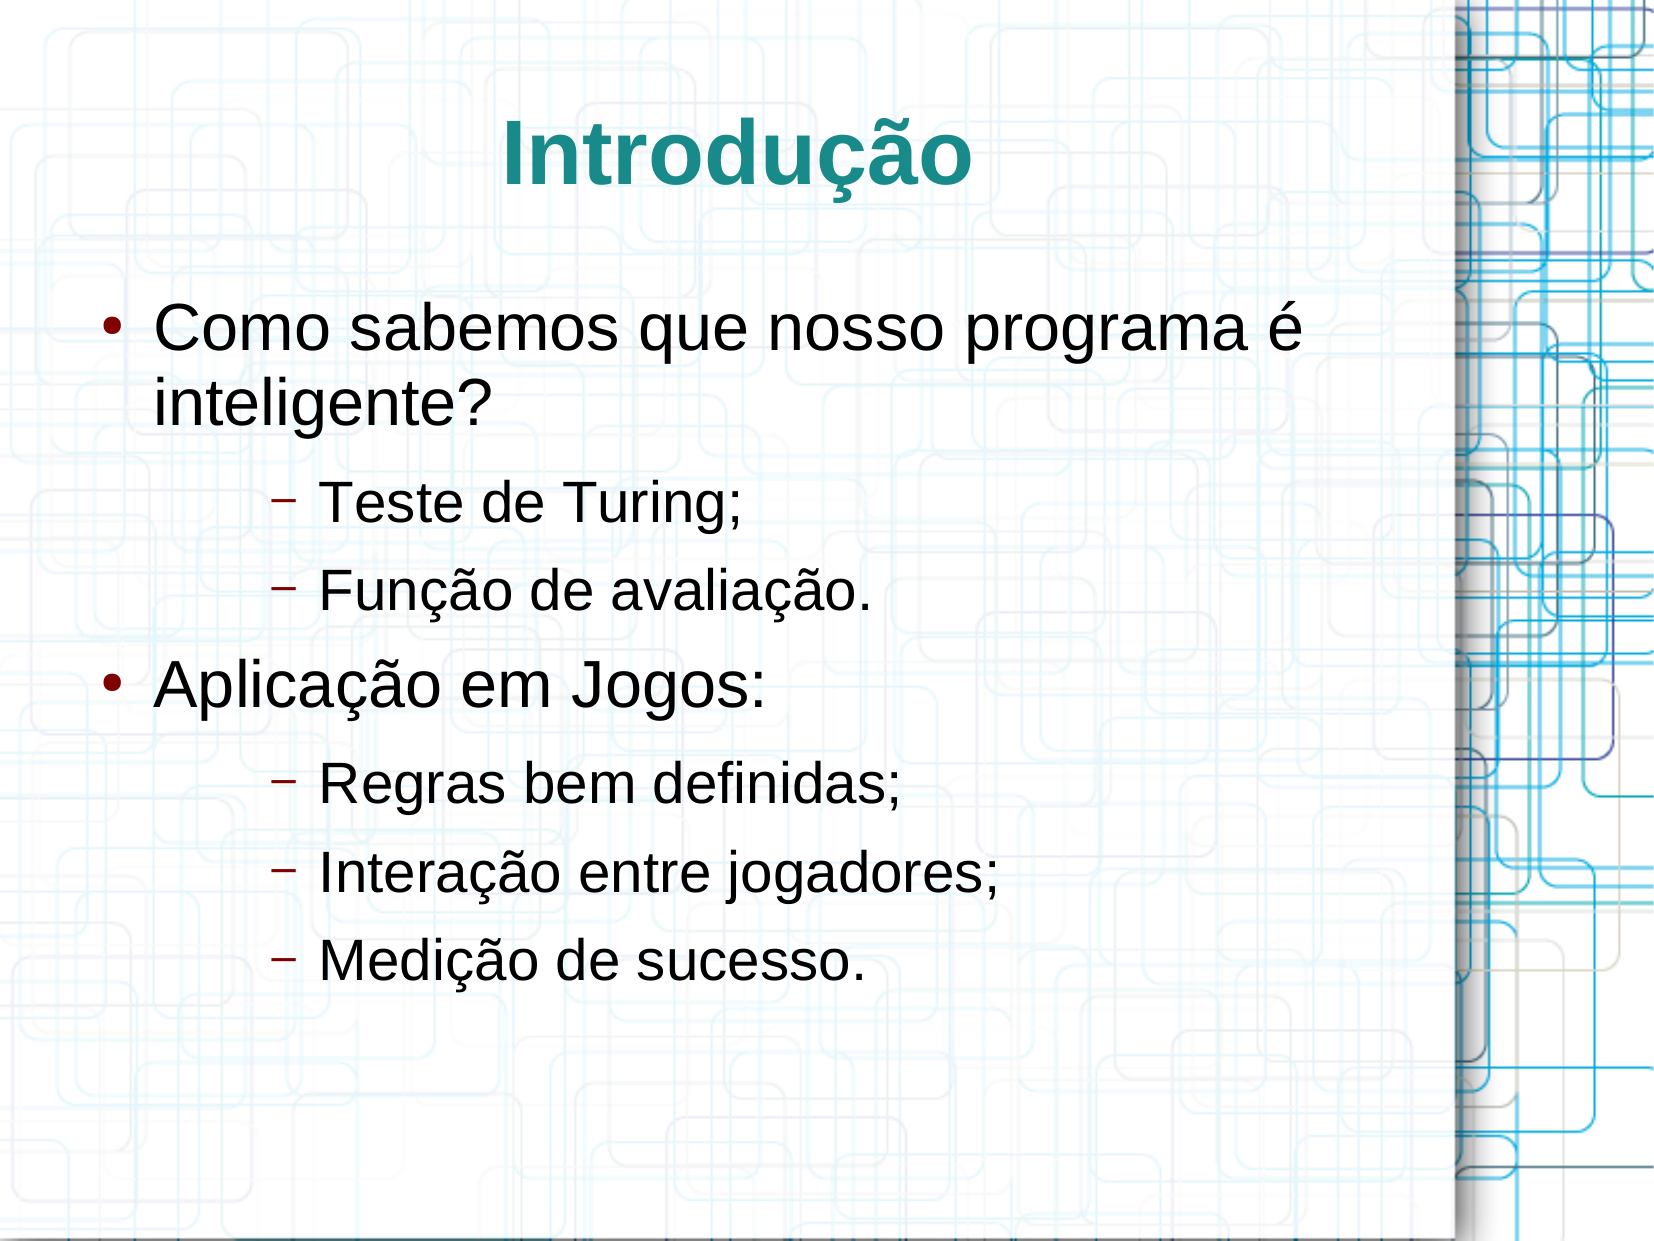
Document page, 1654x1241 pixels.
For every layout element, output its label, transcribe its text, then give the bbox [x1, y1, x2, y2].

title Introdução [59, 49, 1418, 257]
list Como sabemos que nosso programa é inteligente? Teste de Turing; Função de avaliação. Aplicação em Jogos: Regras bem definidas; Interação entre jogadores; Medição de sucesso. [82, 290, 1418, 1010]
picture [0, 0, 1654, 1241]
